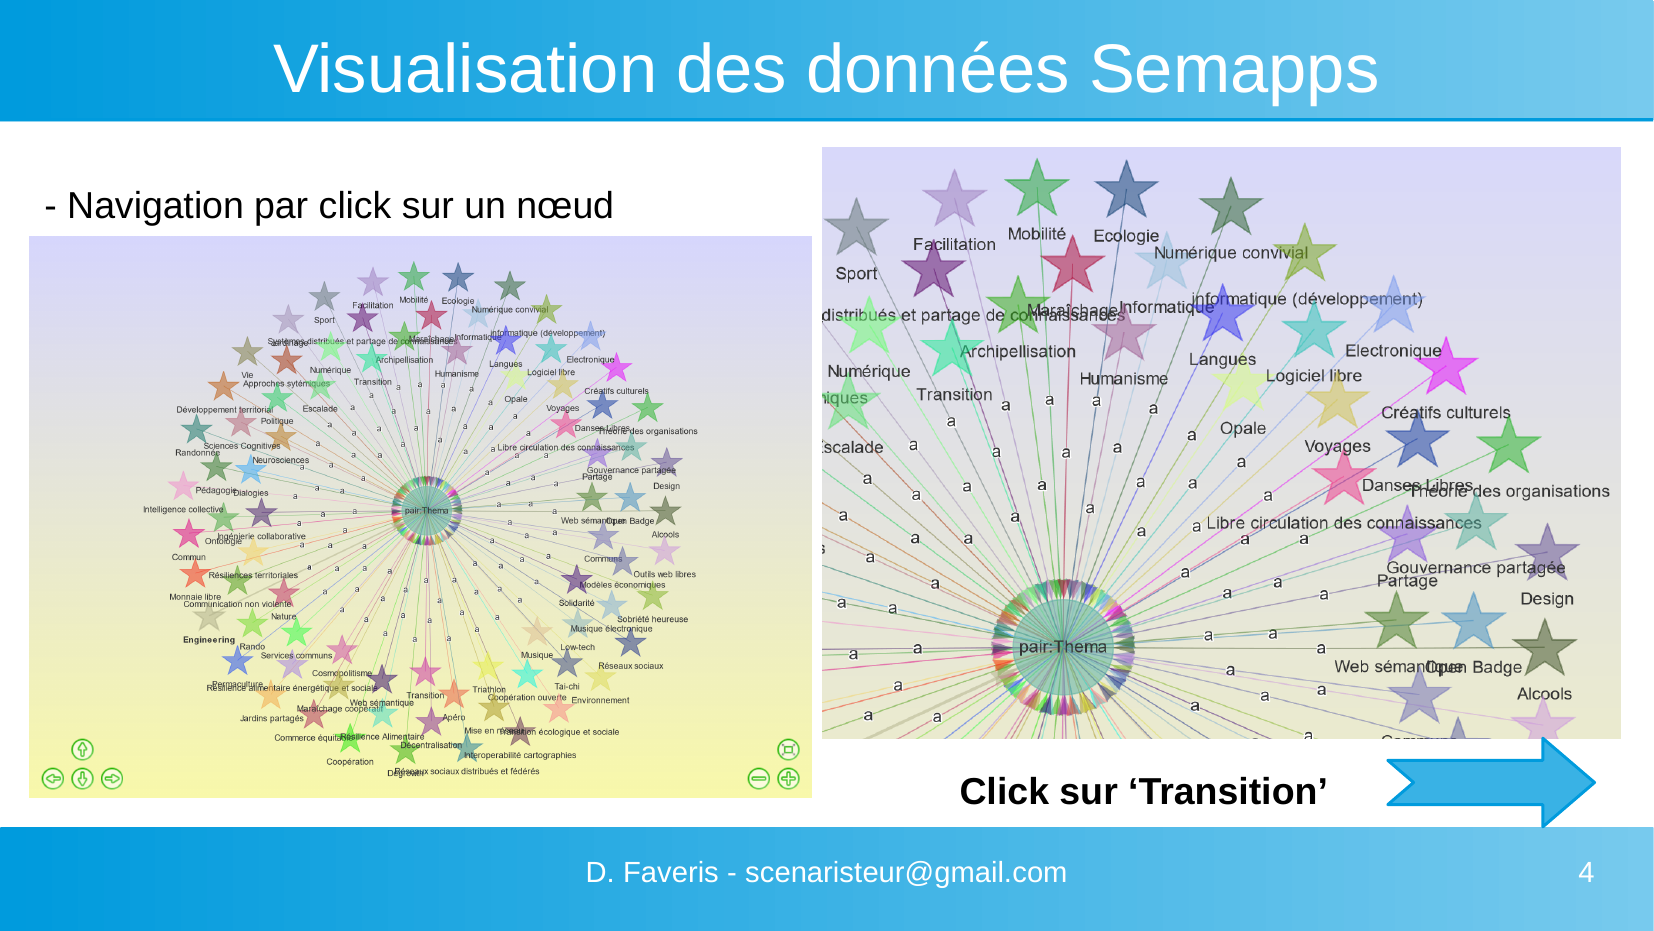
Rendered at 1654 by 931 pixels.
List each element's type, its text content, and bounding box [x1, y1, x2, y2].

picture [29, 236, 812, 798]
text_box - Navigation par click sur un nœud [29, 177, 768, 236]
title Visualisation des données Semapps [59, 29, 1595, 108]
text_box Click sur ‘Transition’ [944, 763, 1344, 821]
picture [822, 147, 1621, 739]
text_box [1387, 738, 1595, 827]
